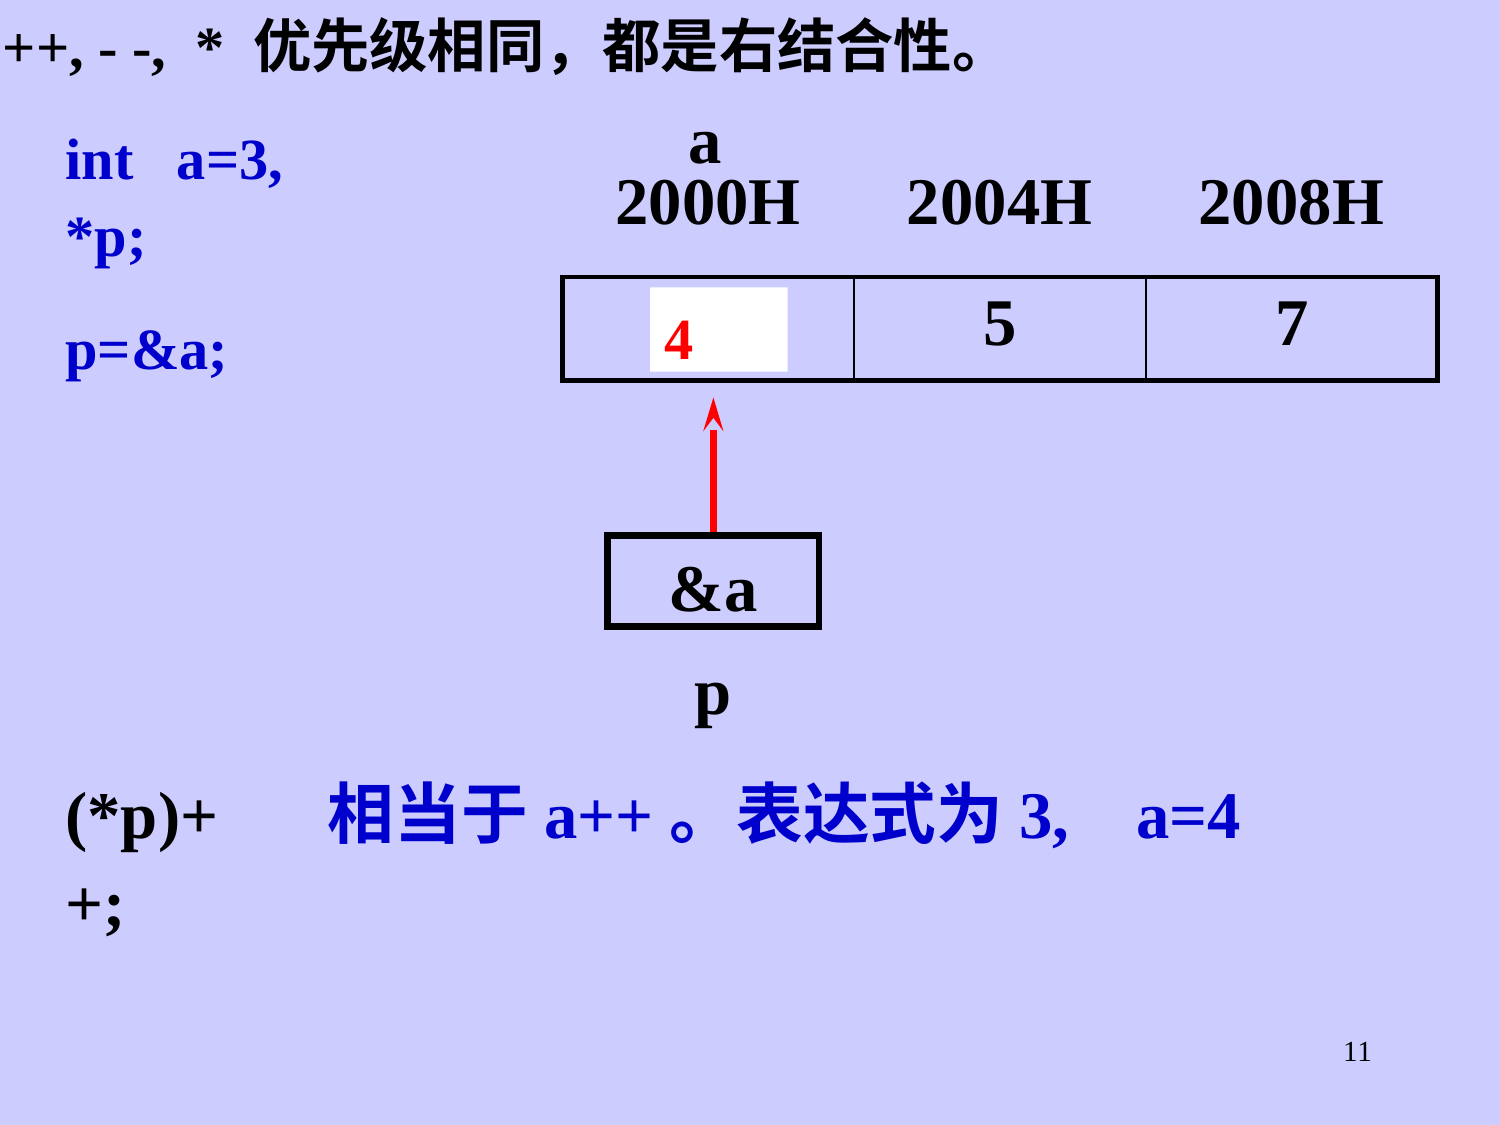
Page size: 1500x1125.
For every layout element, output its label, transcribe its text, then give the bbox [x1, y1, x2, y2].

text_box ++, - -, * 优先级相同，都是右结合性。 [0, 0, 1500, 81]
text_box 2000H [694, 183, 703, 221]
text_box 7 [1147, 279, 1435, 378]
text_box <编号> [1074, 1025, 1388, 1101]
text_box (*p)++; [62, 762, 276, 942]
text_box 2000H [562, 156, 855, 277]
text_box a [637, 87, 774, 180]
text_box 相当于a++。表达式为3, a=4 [324, 762, 1313, 855]
text_box 4 [650, 287, 788, 372]
text_box 2000H [727, 183, 736, 221]
text_box 3 [565, 279, 853, 378]
text_box int a=3, *p; p=&a; [62, 112, 388, 384]
text_box 2008H [1146, 156, 1438, 277]
text_box 2004H [855, 156, 1146, 277]
text_box p [607, 638, 819, 731]
text_box 2000H [660, 183, 669, 221]
text_box 5 [855, 279, 1145, 378]
text_box &a [607, 535, 819, 627]
